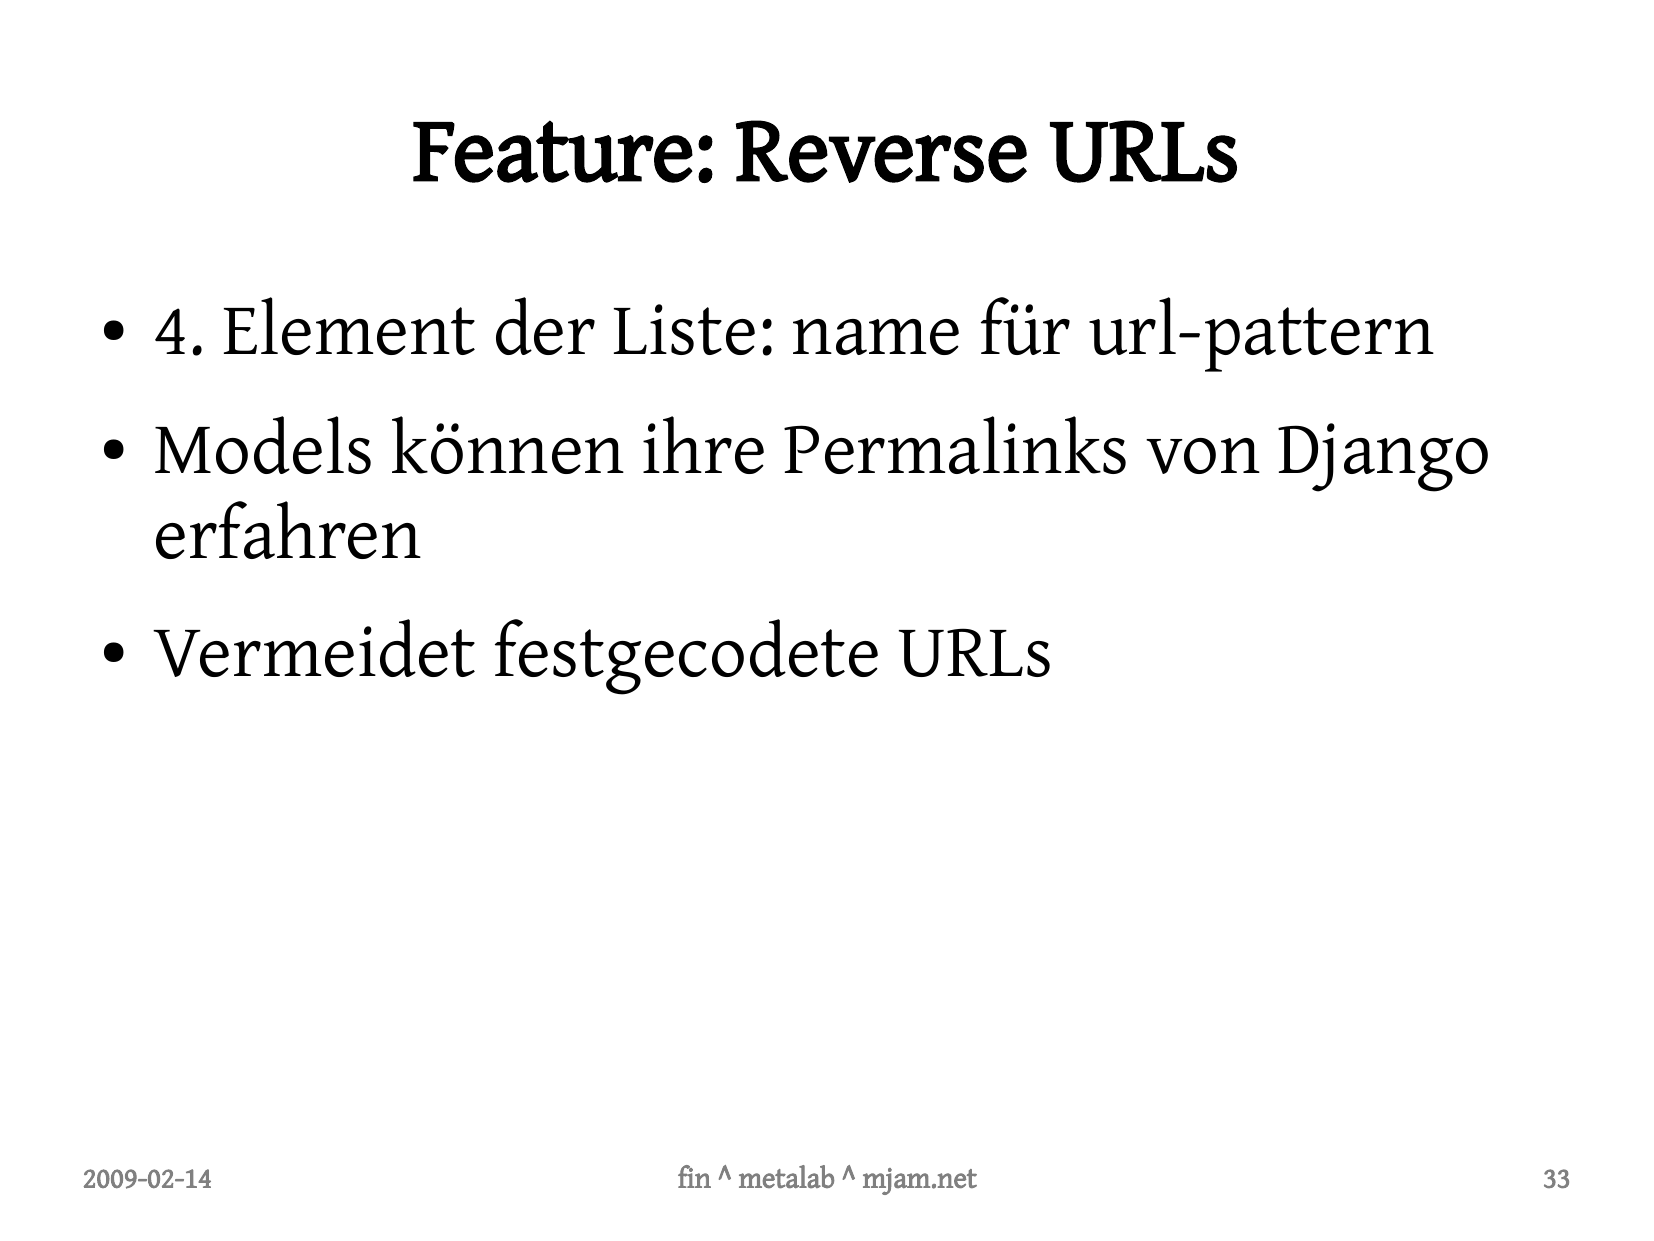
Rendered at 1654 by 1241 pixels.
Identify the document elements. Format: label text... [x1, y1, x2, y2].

title Feature: Reverse URLs [82, 56, 1571, 250]
list 4. Element der Liste: name für url-pattern Models können ihre Permalinks von Django erfahren Vermeidet festgecodete URLs [82, 290, 1571, 1094]
